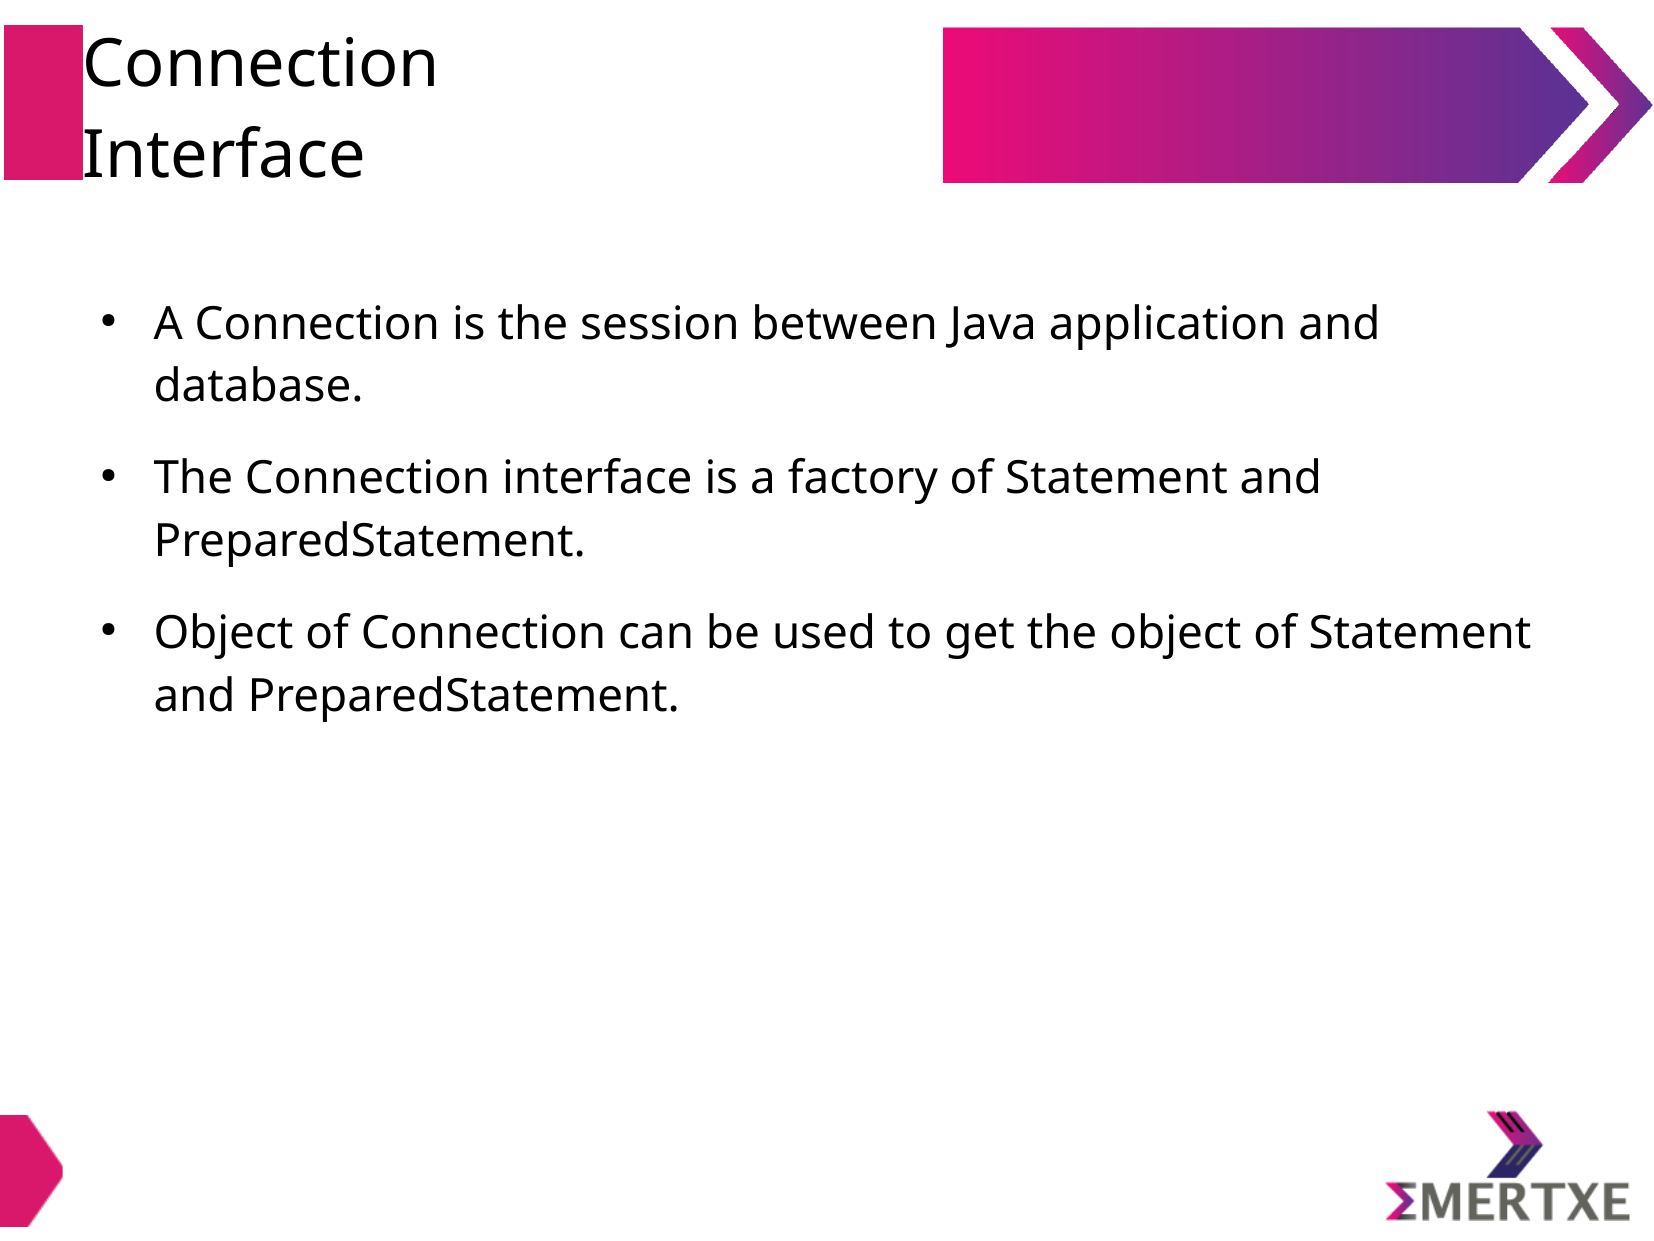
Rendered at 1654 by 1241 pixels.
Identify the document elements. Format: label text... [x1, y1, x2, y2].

list A Connection is the session between Java application and database. The Connection interface is a factory of Statement and PreparedStatement. Object of Connection can be used to get the object of Statement and PreparedStatement. [82, 290, 1571, 1010]
picture [1571, 27, 1653, 183]
picture [1385, 1107, 1631, 1221]
title Connection Interface [82, 2, 1571, 210]
